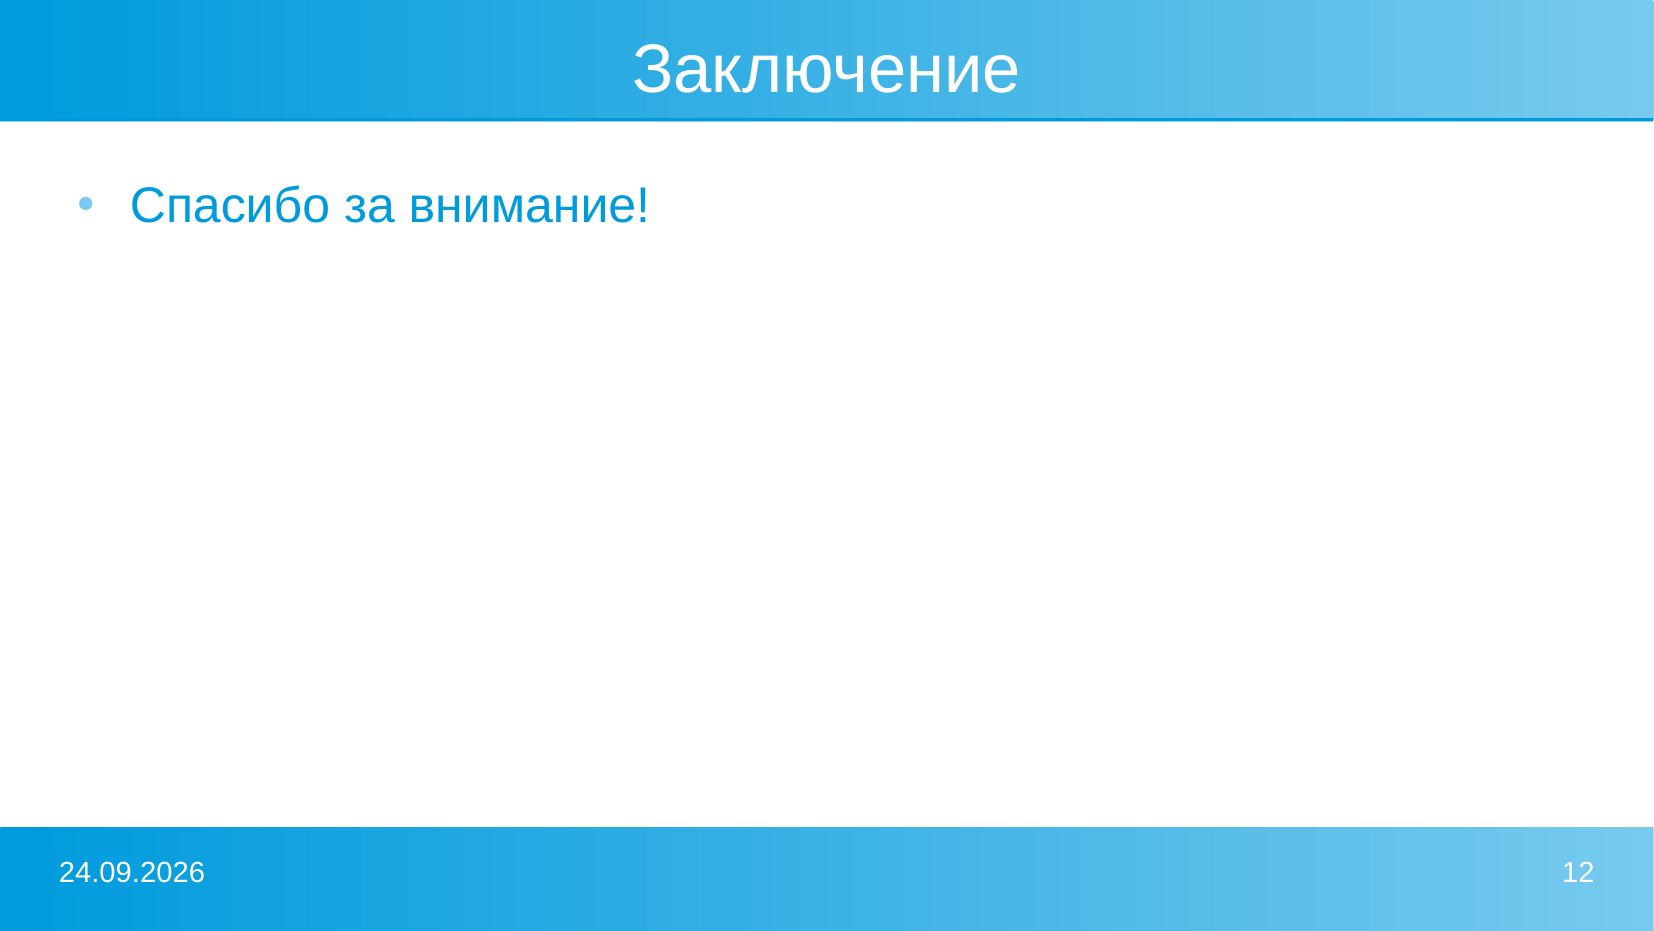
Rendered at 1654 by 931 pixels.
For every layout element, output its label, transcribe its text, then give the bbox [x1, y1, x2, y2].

title Заключение [59, 29, 1595, 108]
list Спасибо за внимание! [59, 177, 1595, 768]
